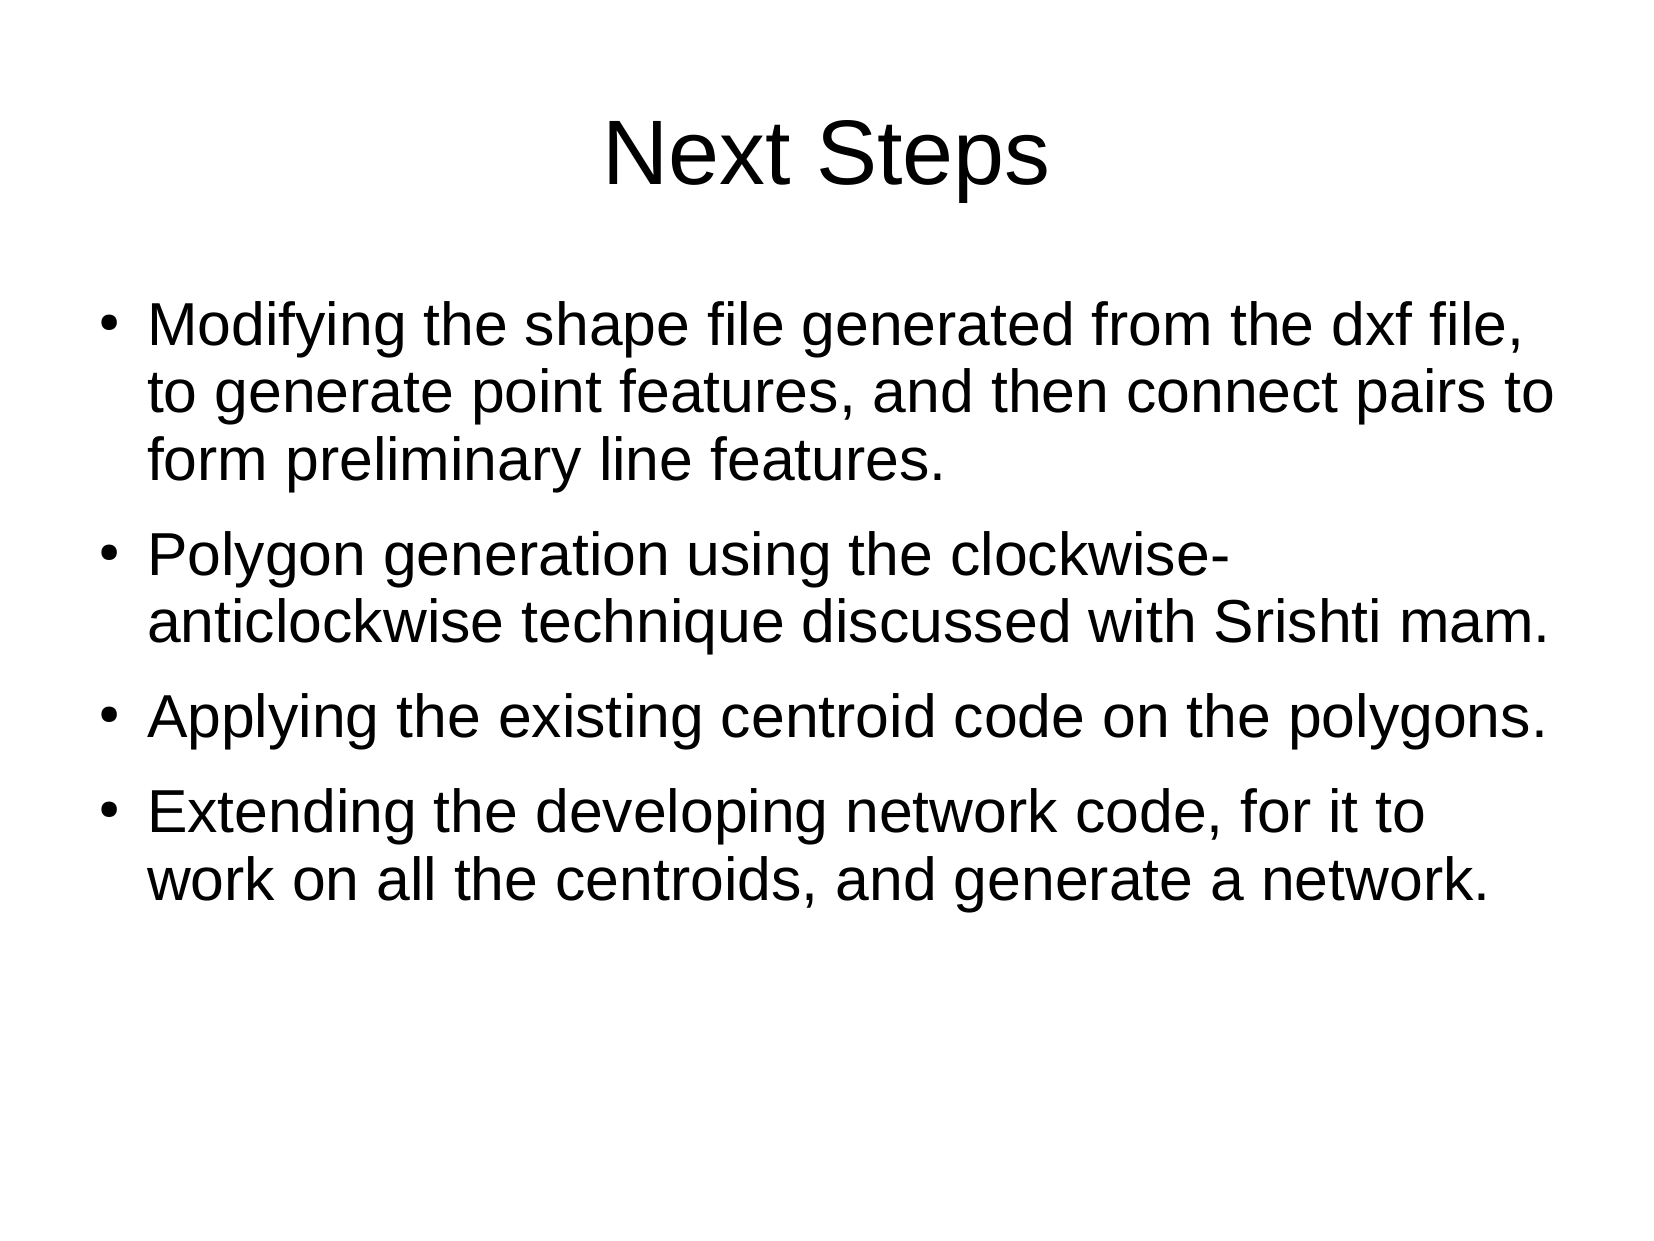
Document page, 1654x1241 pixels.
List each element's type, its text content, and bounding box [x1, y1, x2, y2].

title Next Steps [82, 49, 1571, 257]
list Modifying the shape file generated from the dxf file, to generate point features, and then connect pairs to form preliminary line features. Polygon generation using the clockwise-anticlockwise technique discussed with Srishti mam. Applying the existing centroid code on the polygons. Extending the developing network code, for it to work on all the centroids, and generate a network. [82, 290, 1571, 1010]
